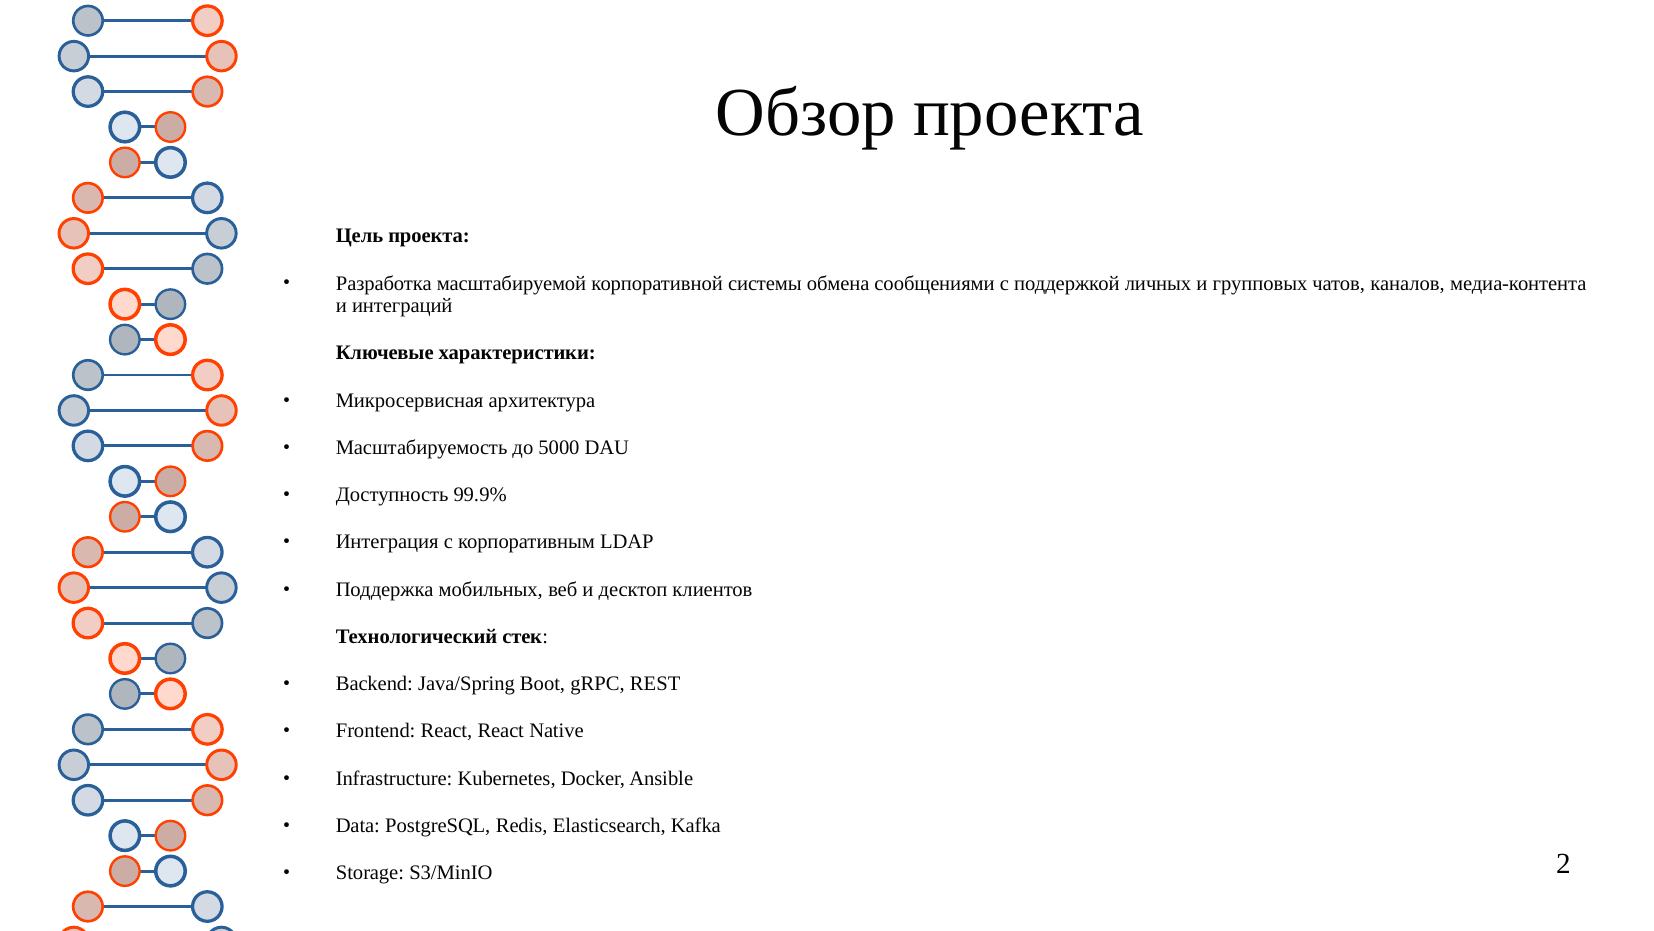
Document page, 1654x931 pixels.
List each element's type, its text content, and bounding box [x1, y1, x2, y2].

list Цель проекта: Разработка масштабируемой корпоративной системы обмена сообщениями с поддержкой личных и групповых чатов, каналов, медиа-контента и интеграций Ключевые характеристики: Микросервисная архитектура Масштабируемость до 5000 DAU Доступность 99.9% Интеграция с корпоративным LDAP Поддержка мобильных, веб и десктоп клиентов Технологический стек: Backend: Java/Spring Boot, gRPC, REST Frontend: React, React Native Infrastructure: Kubernetes, Docker, Ansible Data: PostgreSQL, Redis, Elasticsearch, Kafka Storage: S3/MinIO [265, 224, 1595, 886]
title Обзор проекта [265, 35, 1595, 189]
